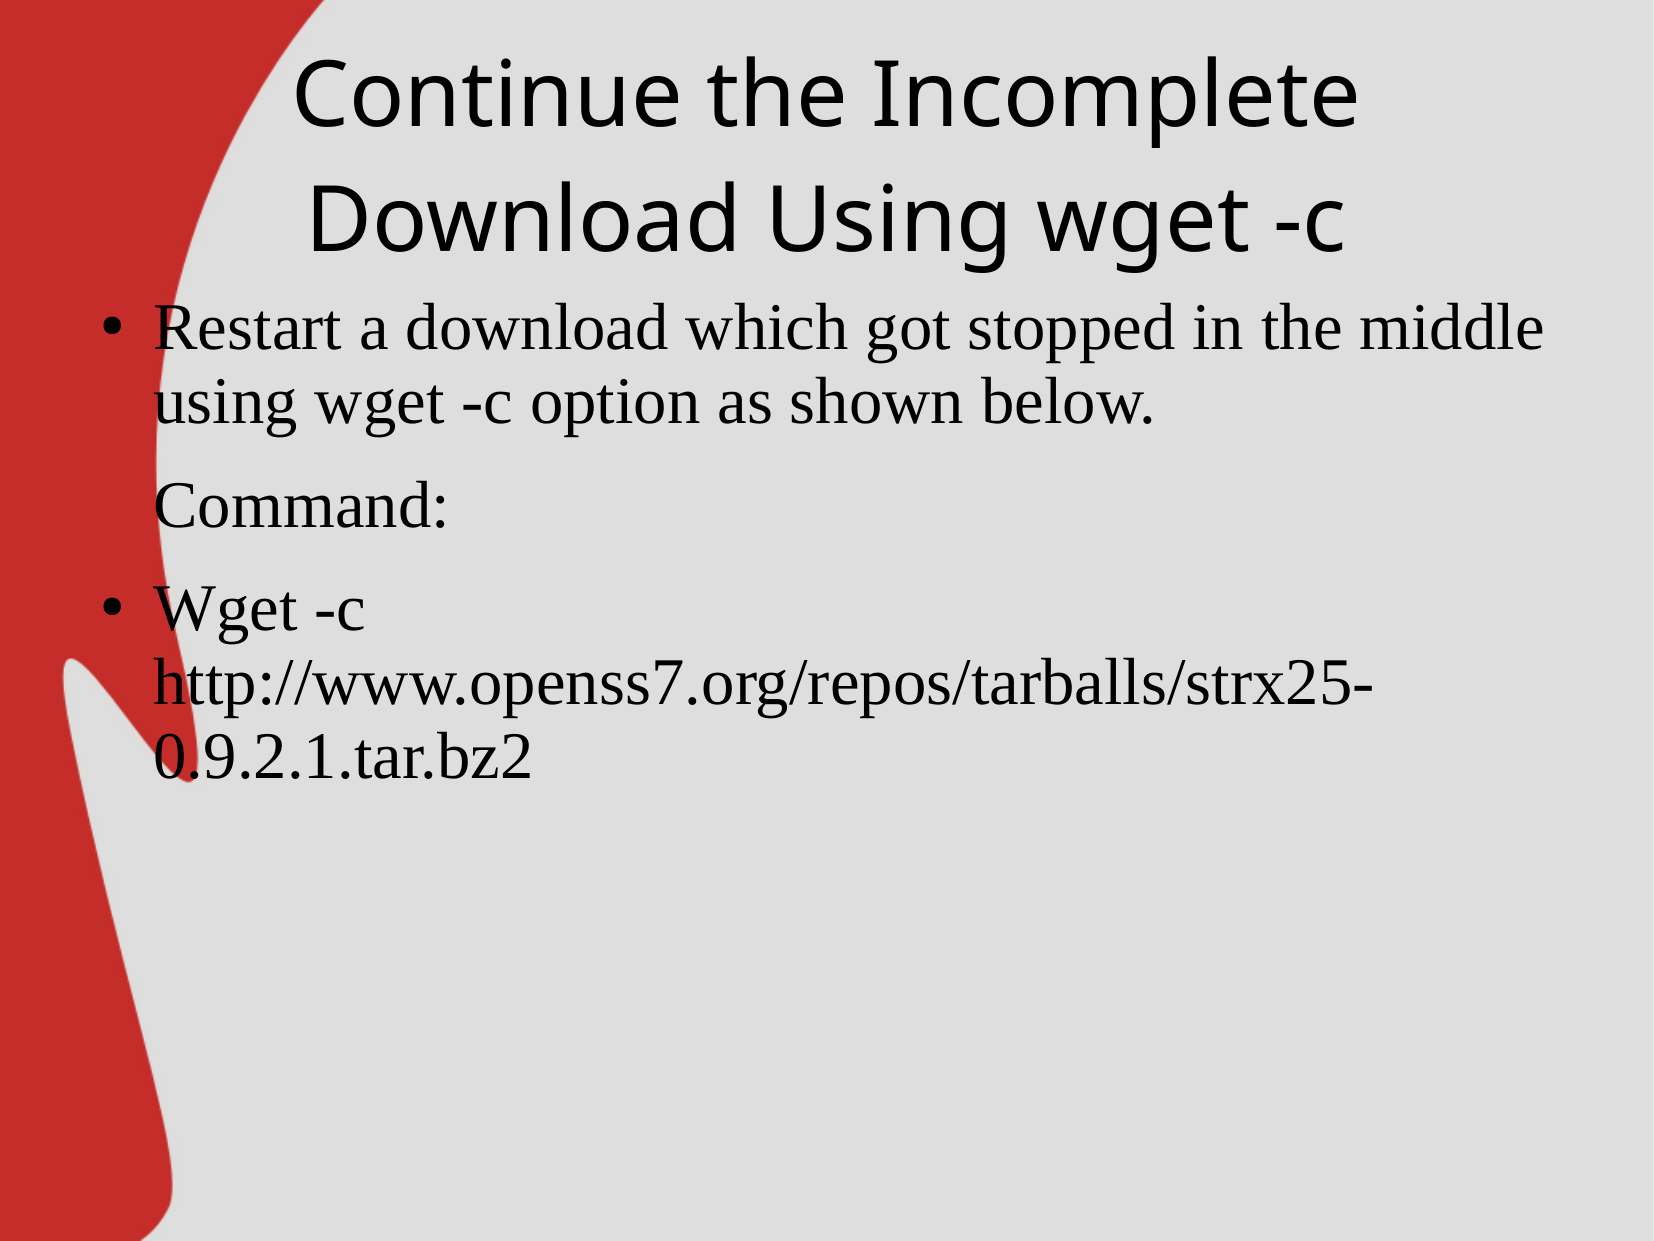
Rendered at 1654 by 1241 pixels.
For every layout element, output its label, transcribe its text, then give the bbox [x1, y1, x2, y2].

title Continue the Incomplete Download Using wget -c [82, 35, 1571, 271]
picture [0, 0, 1654, 1241]
list Restart a download which got stopped in the middle using wget -c option as shown below. Command: Wget -c http://www.openss7.org/repos/tarballs/strx25-0.9.2.1.tar.bz2 [82, 290, 1571, 1010]
